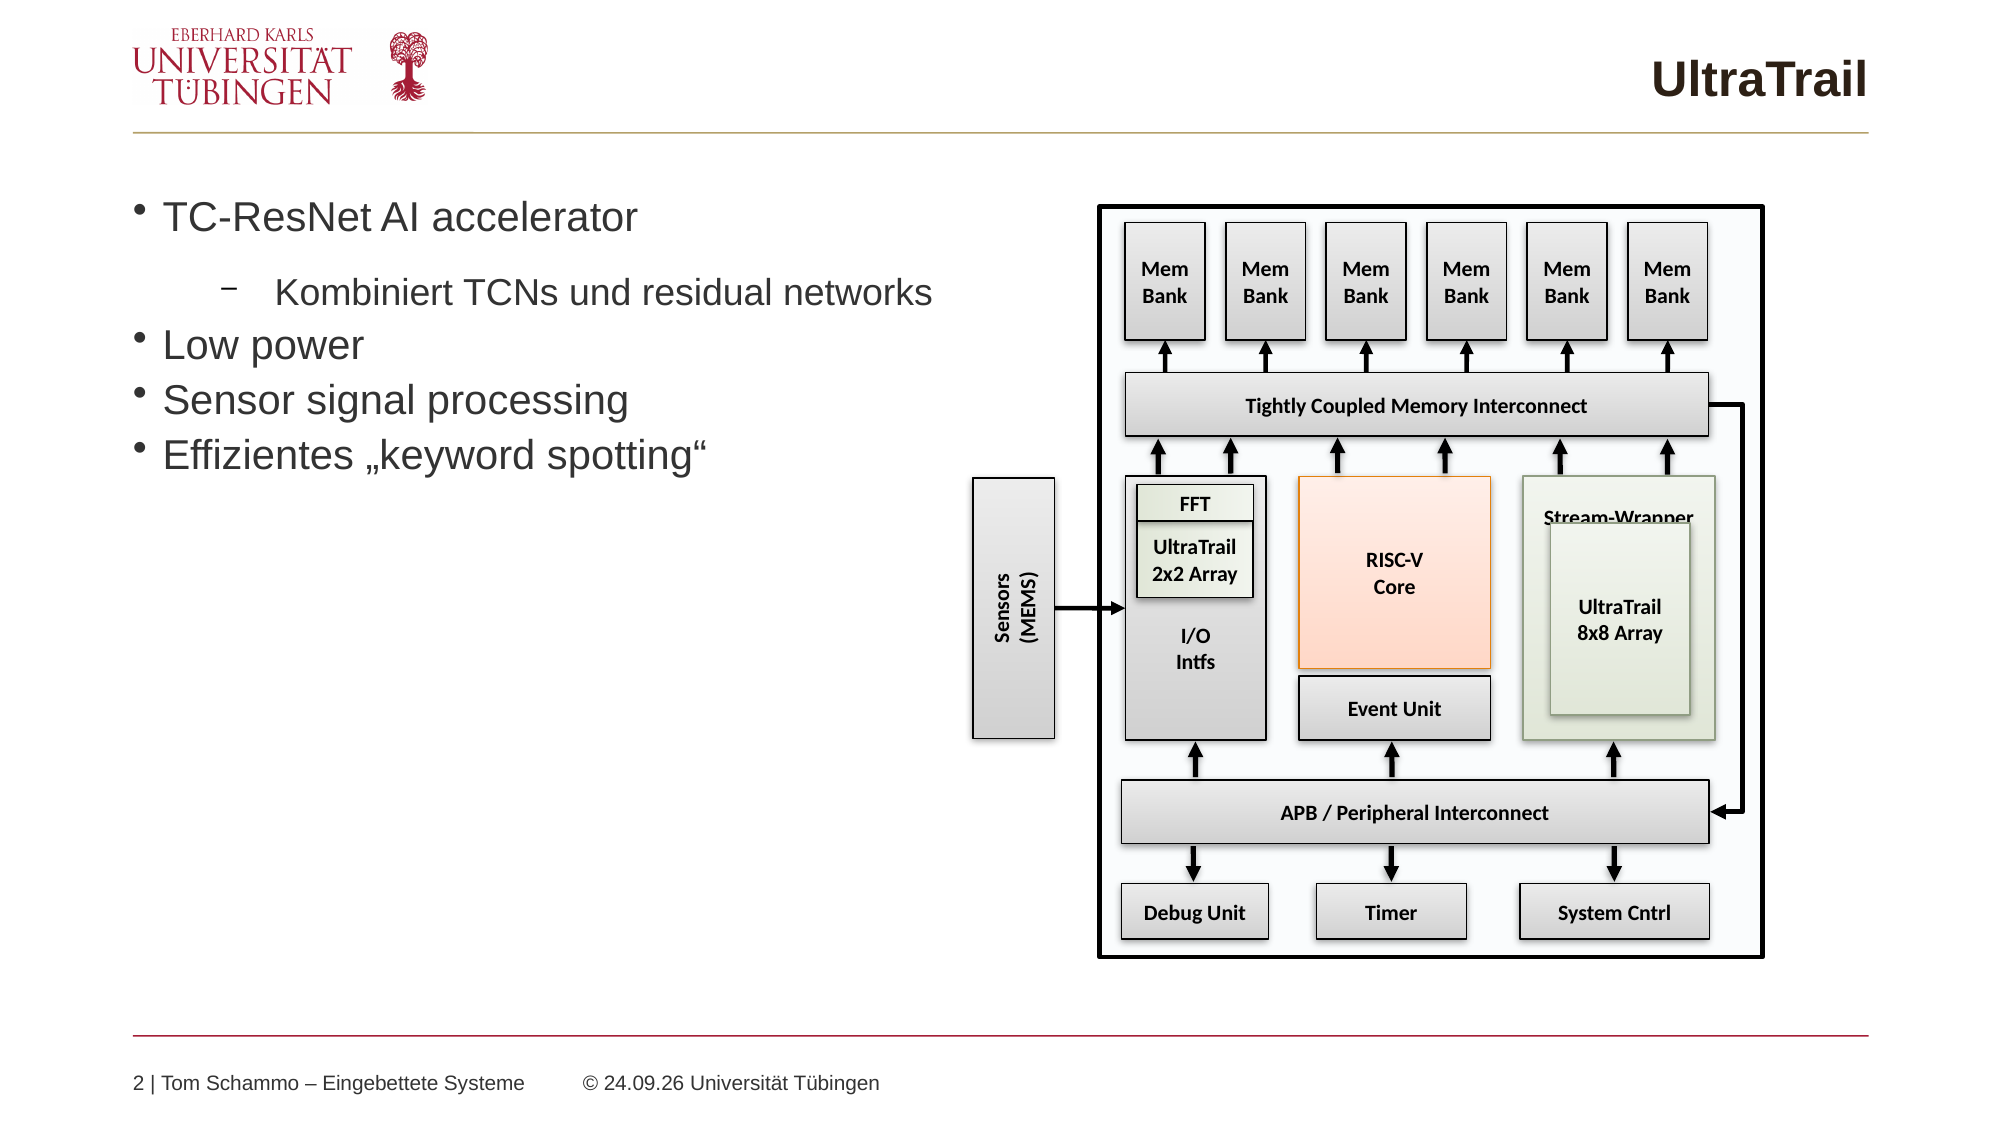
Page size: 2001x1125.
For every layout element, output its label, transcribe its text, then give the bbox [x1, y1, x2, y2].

text_box Mem Bank [1125, 222, 1206, 341]
text_box Mem Bank [1627, 222, 1708, 341]
title UltraTrail [512, 46, 1869, 107]
text_box Timer [1316, 883, 1467, 940]
text_box Stream-Wrapper [1523, 476, 1716, 741]
list TC-ResNet AI accelerator Kombiniert TCNs und residual networks Low power Sensor signal processing Effizientes „keyword spotting“ [132, 184, 1869, 1005]
text_box UltraTrail 8x8 Array [1550, 522, 1690, 715]
text_box System Cntrl [1520, 883, 1710, 939]
text_box APB / Peripheral Interconnect [1121, 779, 1709, 844]
text_box Event Unit [1298, 676, 1491, 740]
text_box Debug Unit [1121, 883, 1269, 940]
text_box UltraTrail 2x2 Array [1136, 521, 1254, 598]
text_box Mem Bank [1426, 222, 1507, 341]
text_box Sensors (MEMS) [972, 477, 1055, 739]
text_box [1099, 206, 1763, 957]
text_box Tightly Coupled Memory Interconnect [1125, 372, 1709, 437]
text_box FFT [1136, 484, 1254, 521]
picture [132, 28, 428, 105]
text_box Mem Bank [1326, 222, 1407, 341]
text_box Mem Bank [1225, 222, 1306, 341]
text_box Mem Bank [1527, 222, 1608, 341]
text_box RISC-V Core [1298, 476, 1491, 669]
text_box I/O Intfs [1125, 476, 1267, 741]
